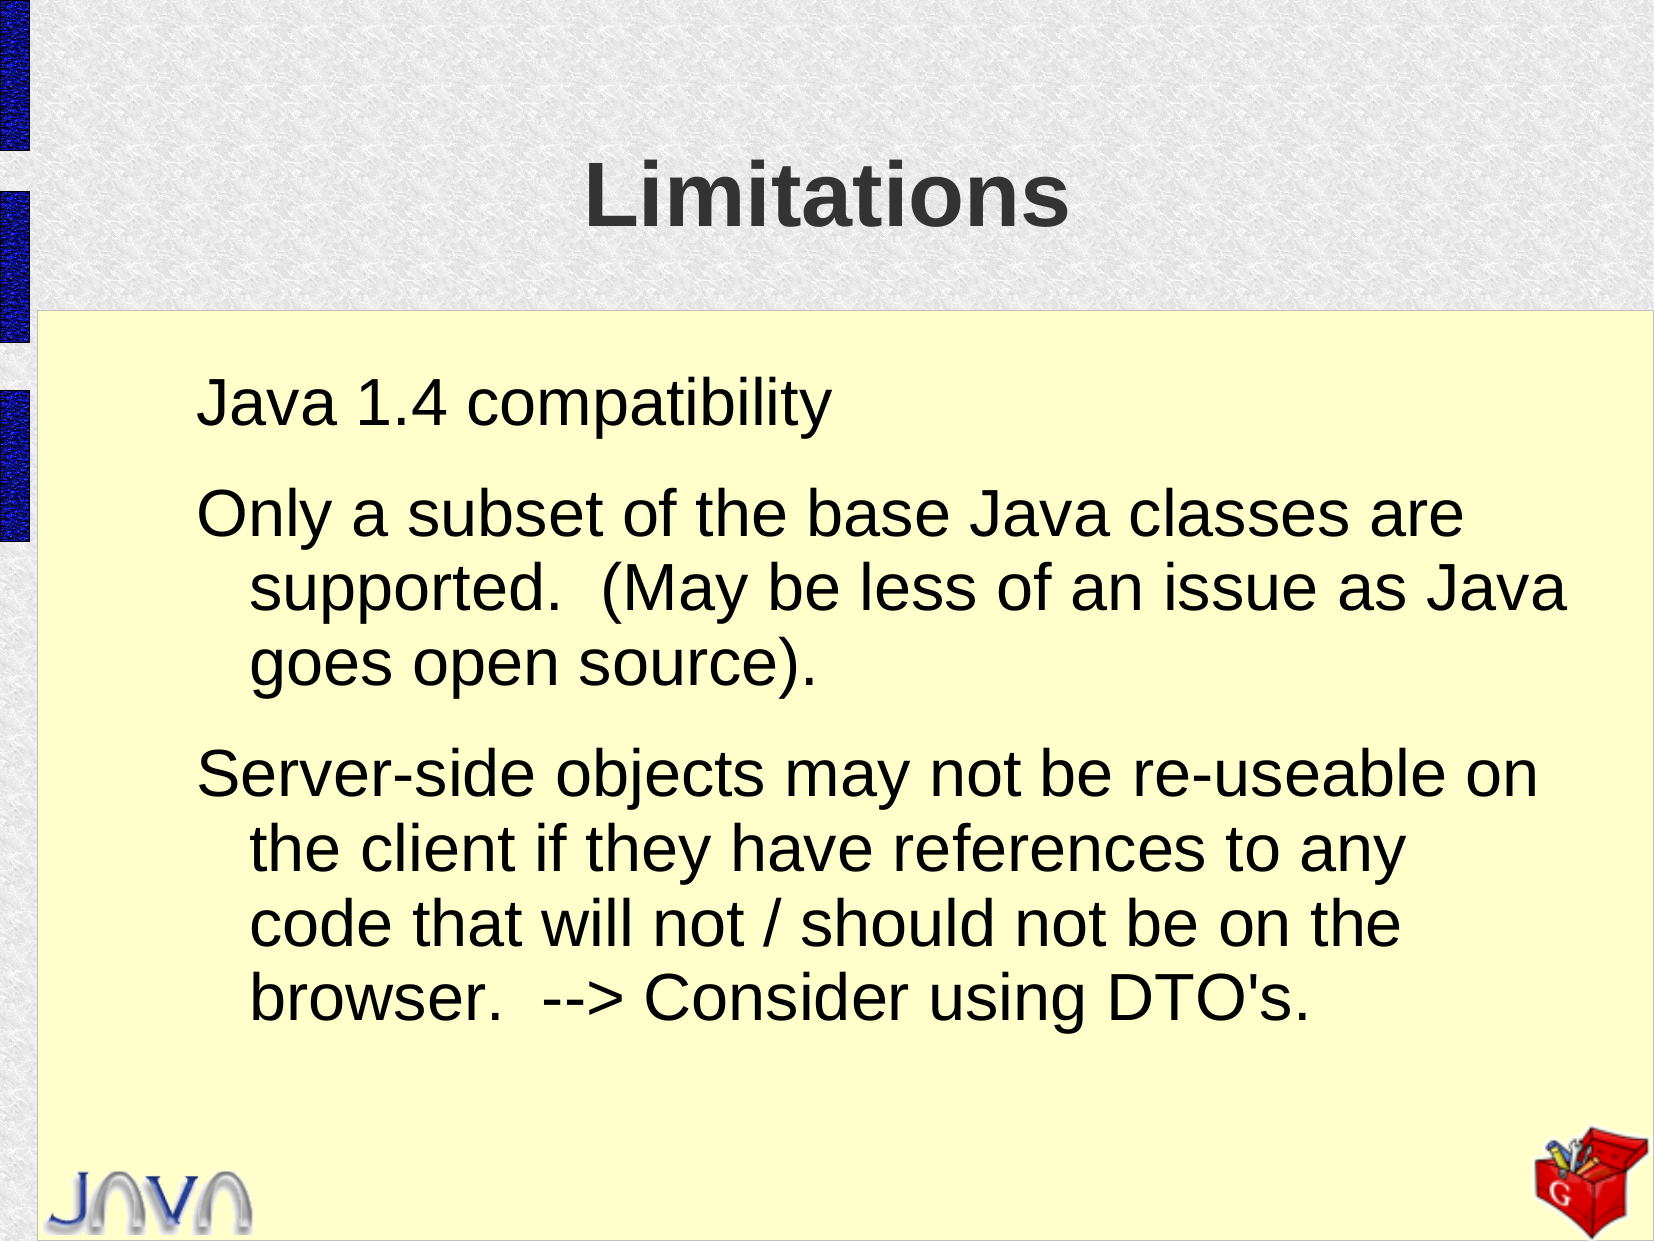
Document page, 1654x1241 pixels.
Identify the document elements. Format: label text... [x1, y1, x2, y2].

title Limitations [121, 91, 1534, 299]
picture [1, 391, 29, 541]
picture [0, 0, 1654, 1241]
picture [1, 1, 29, 150]
picture [43, 1162, 263, 1235]
picture [1, 192, 29, 342]
picture [1525, 1118, 1654, 1241]
list Java 1.4 compatibility Only a subset of the base Java classes are supported. (May be less of an issue as Java goes open source). Server-side objects may not be re-useable on the client if they have references to any code that will not / should not be on the browser. --> Consider using DTO's. [178, 364, 1570, 1147]
